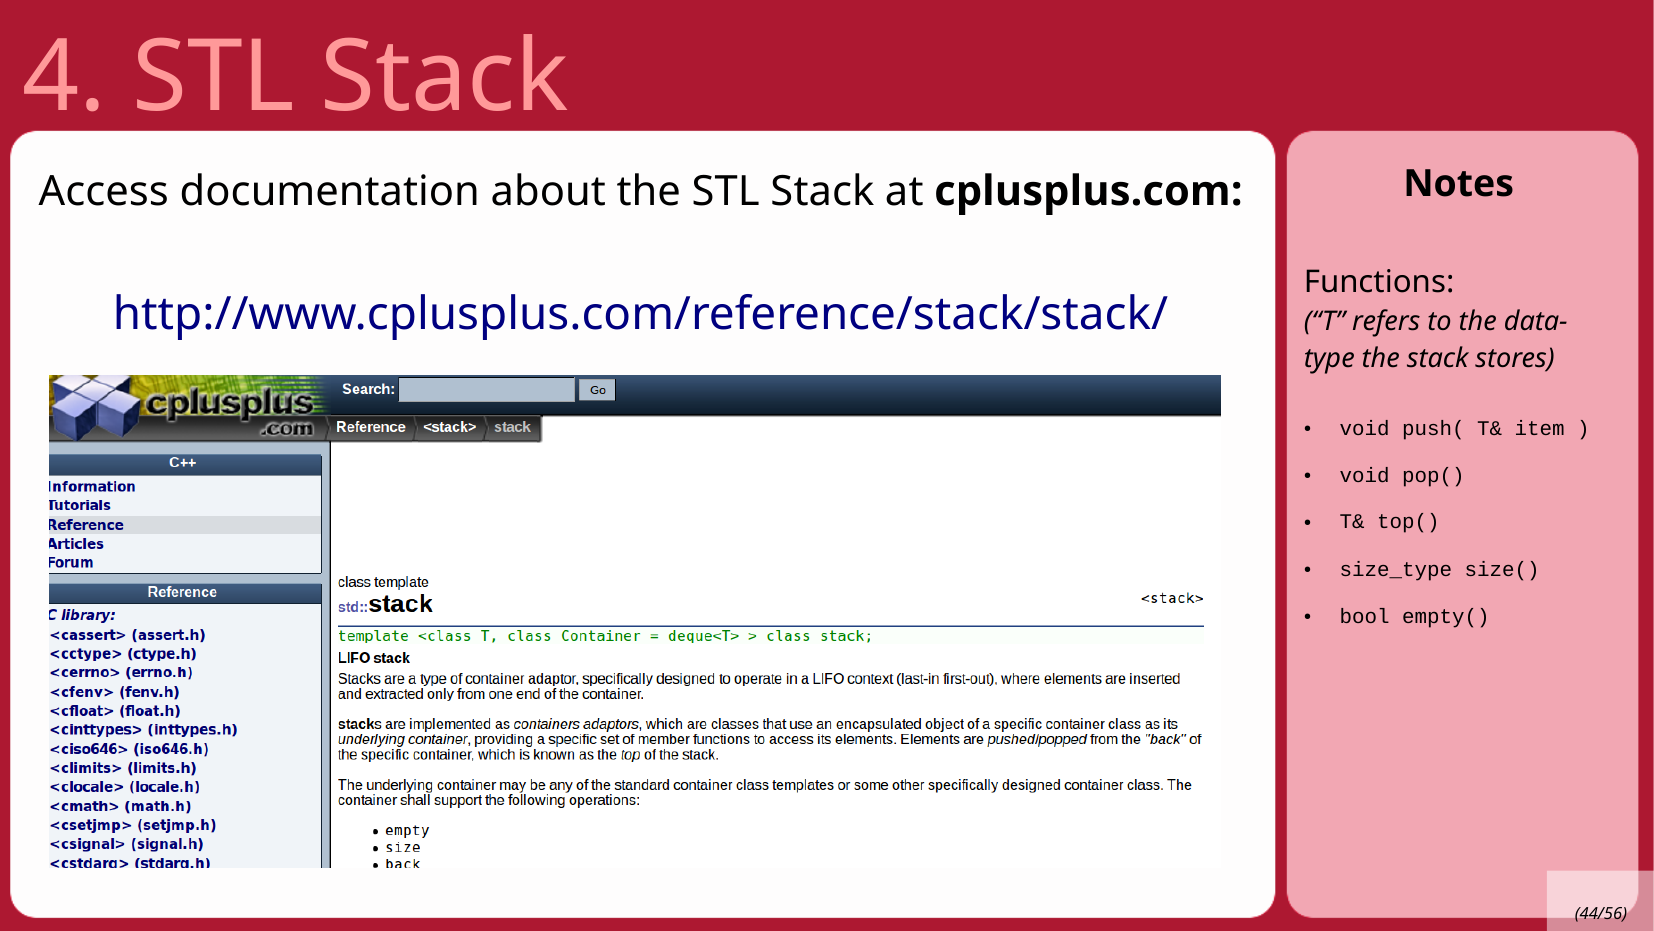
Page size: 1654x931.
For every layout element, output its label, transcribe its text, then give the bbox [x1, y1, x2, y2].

text_box Notes Functions: (“T” refers to the data-type the stack stores) void push( T& item ) void pop() T& top() size_type size() bool empty() [1289, 149, 1629, 591]
picture [0, 0, 1654, 931]
text_box Access documentation about the STL Stack at cplusplus.com: http://www.cplusplus.com/reference/stack/stack/ [34, 160, 1248, 312]
title 4. STL Stack [22, 7, 1511, 136]
text_box (<number>/56) [1546, 877, 1654, 931]
